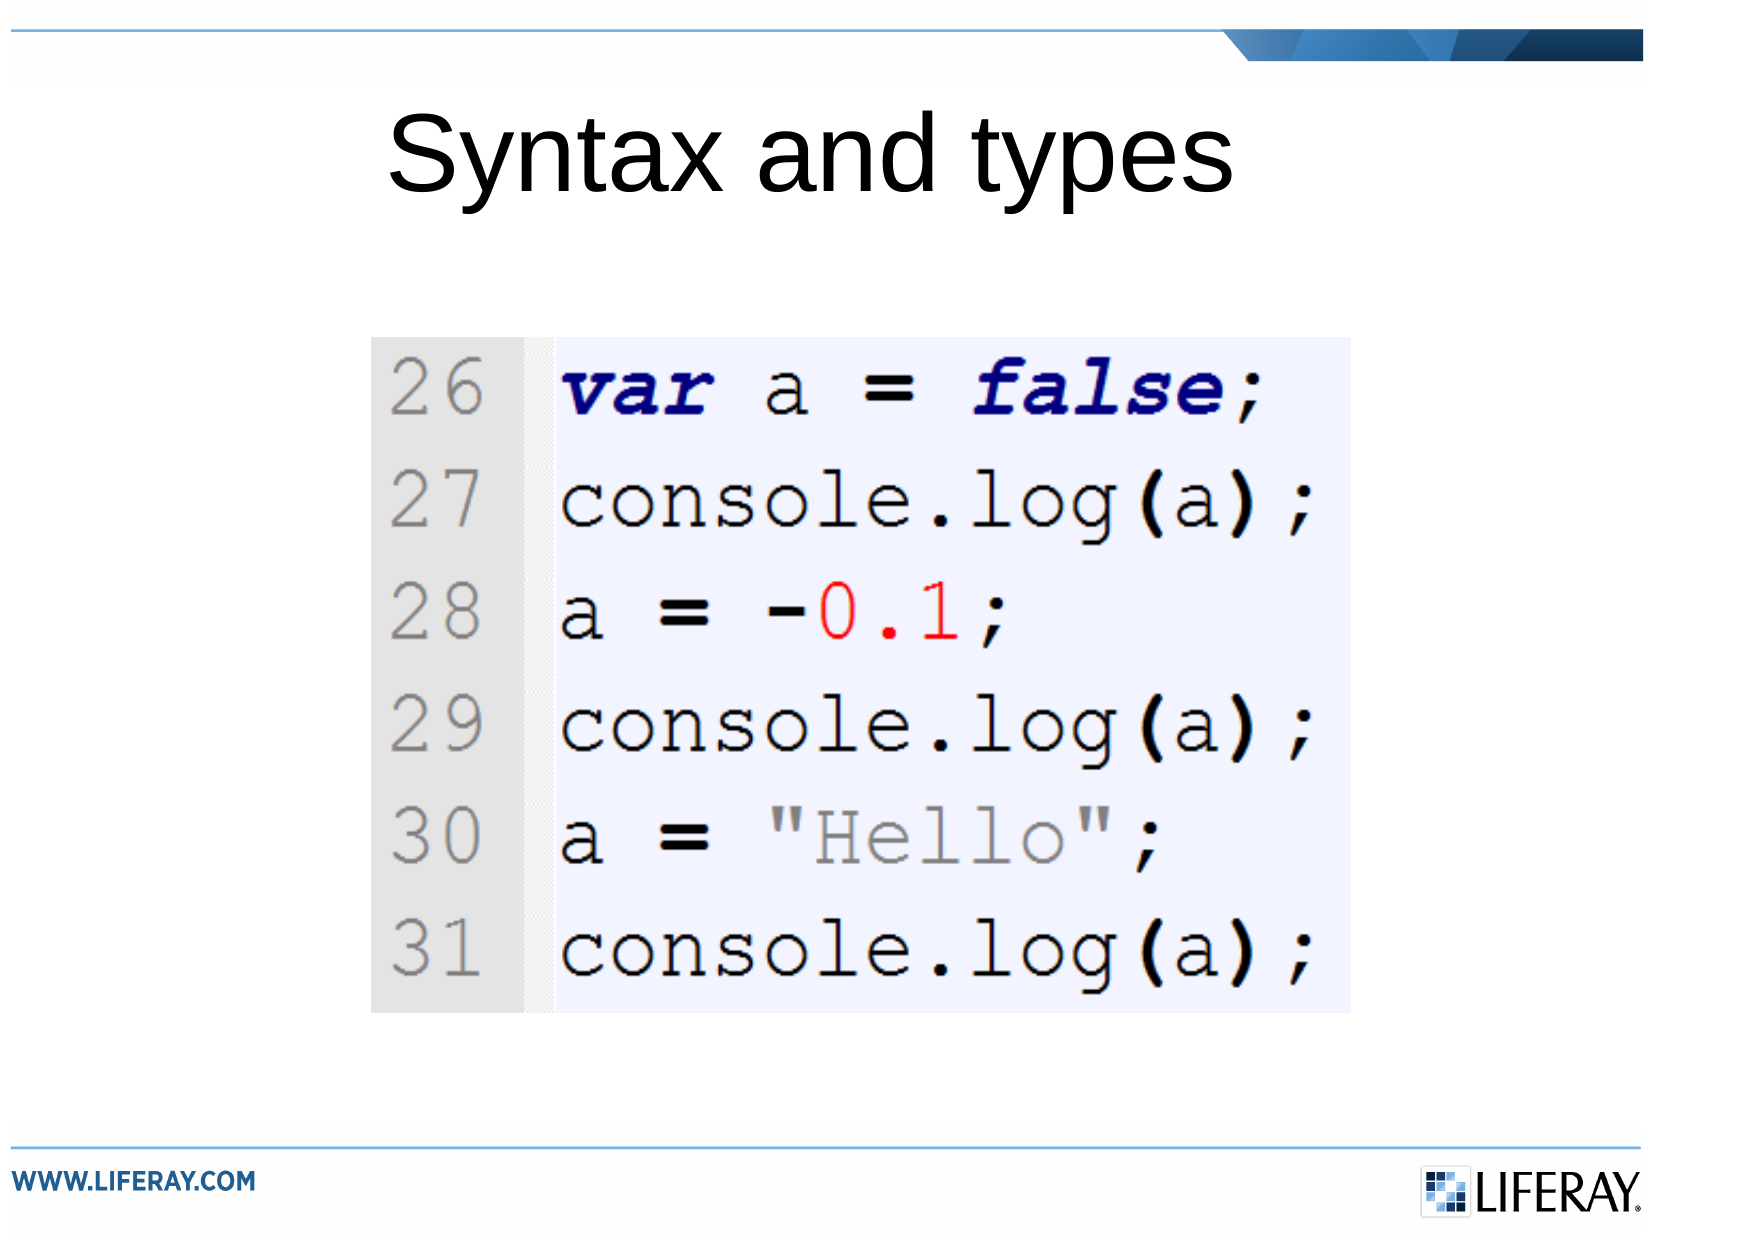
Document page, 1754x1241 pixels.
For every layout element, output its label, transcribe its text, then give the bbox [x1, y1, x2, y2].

picture [11, 0, 1644, 84]
picture [371, 337, 1351, 1013]
picture [9, 1124, 1642, 1234]
title Syntax and types [82, 49, 1571, 257]
